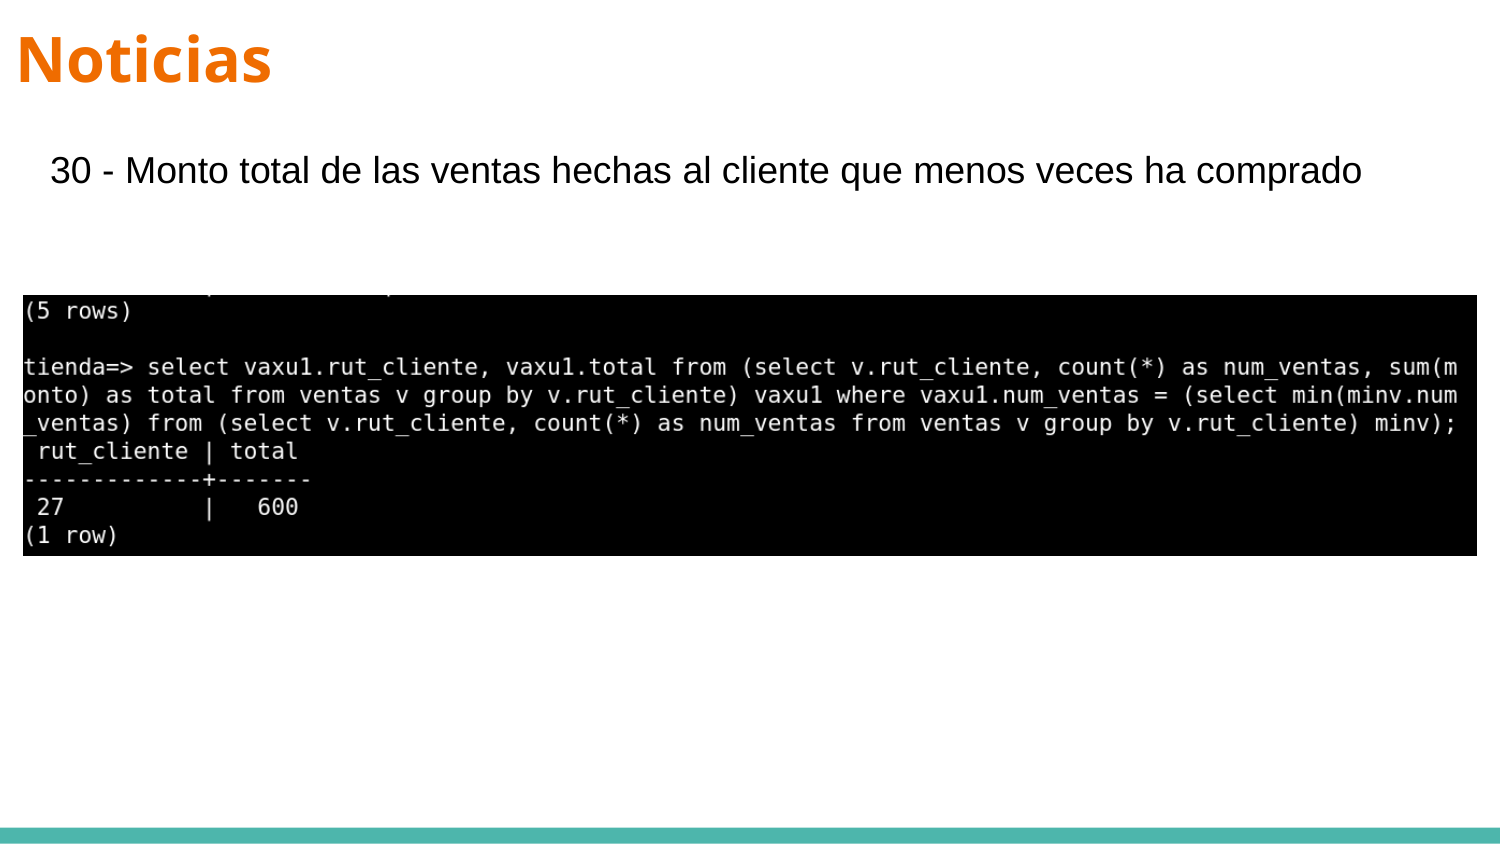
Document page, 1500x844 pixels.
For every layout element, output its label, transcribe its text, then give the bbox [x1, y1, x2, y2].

picture [23, 295, 1477, 556]
title Noticias [0, 0, 1398, 116]
text_box 30 - Monto total de las ventas hechas al cliente que menos veces ha comprado [35, 141, 1394, 241]
